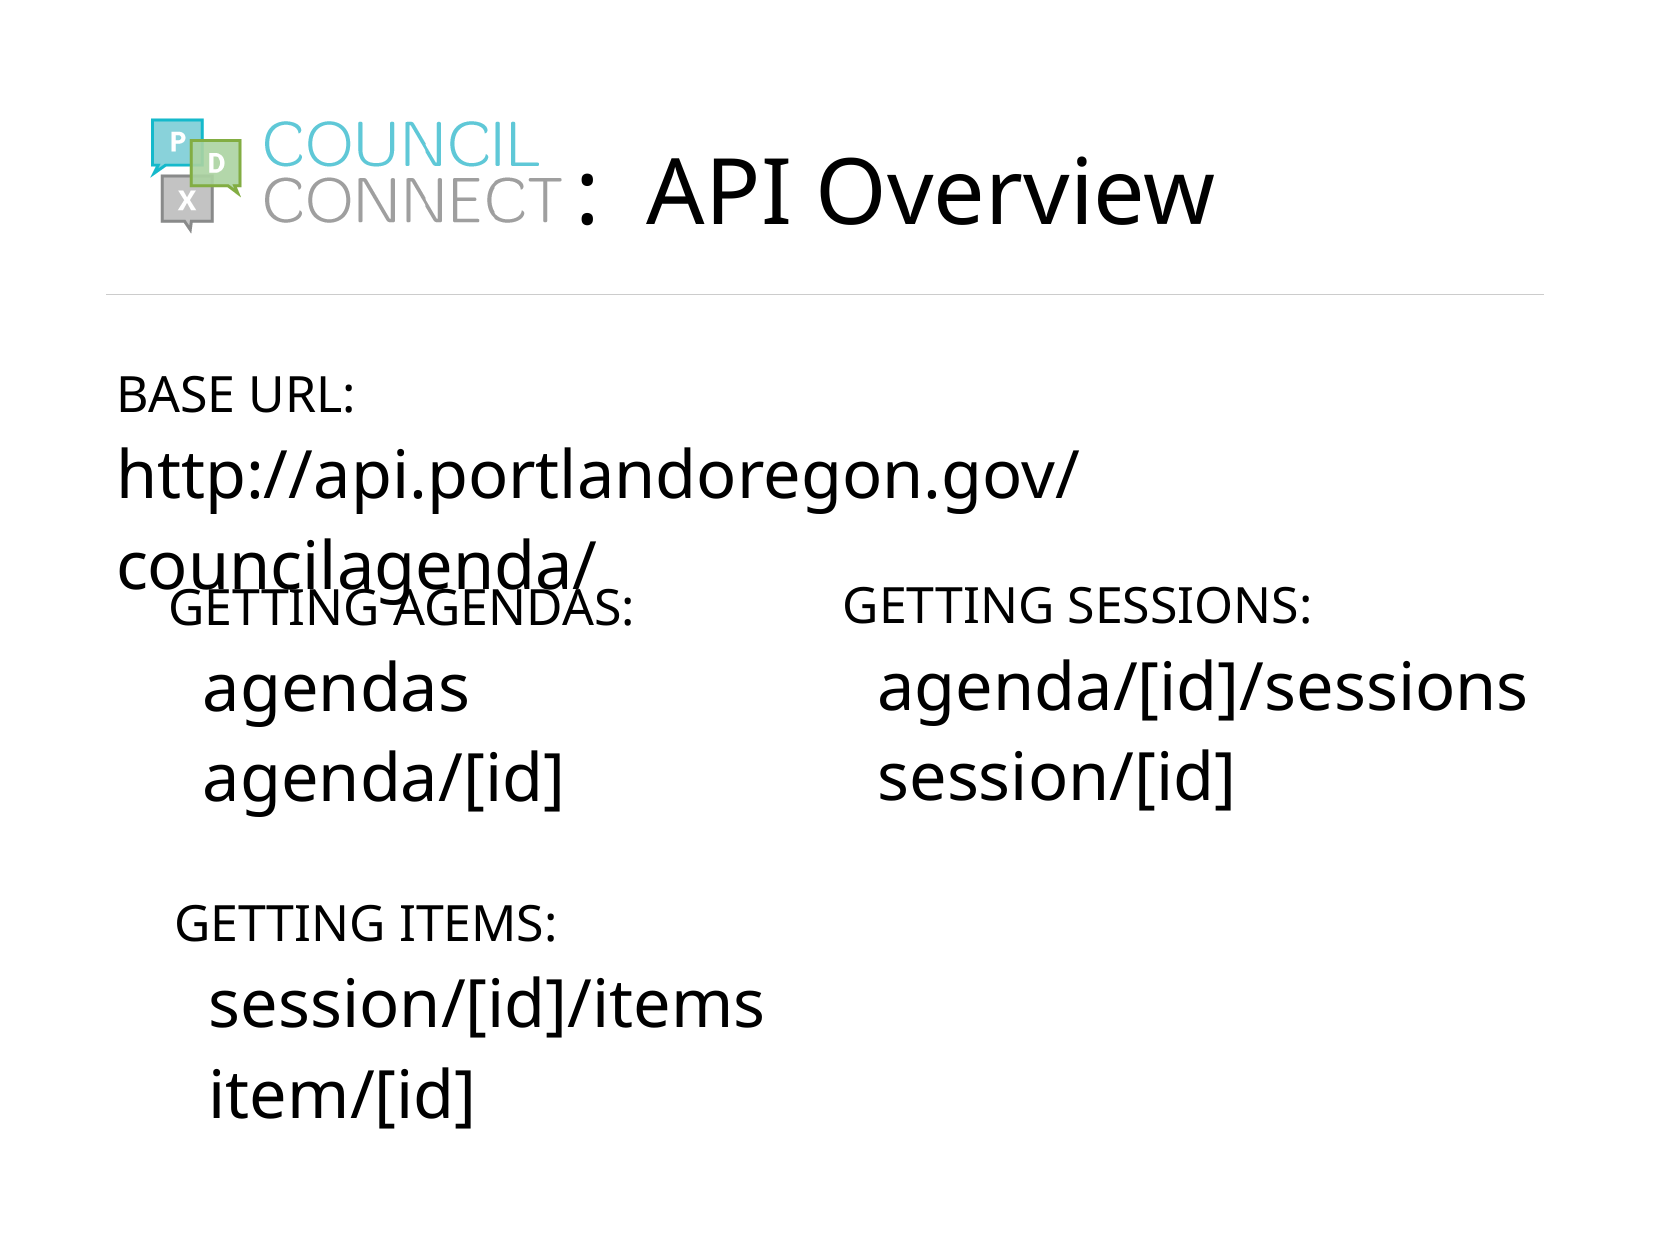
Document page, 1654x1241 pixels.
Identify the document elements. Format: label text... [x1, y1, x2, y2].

picture [150, 111, 563, 237]
text_box BASE URL: http://api.portlandoregon.gov/councilagenda/ [101, 351, 1544, 545]
text_box GETTING AGENDAS: agendas agenda/[id] [168, 585, 1139, 808]
text_box : API Overview [481, 134, 1310, 243]
text_box GETTING ITEMS: session/[id]/items item/[id] [174, 902, 1317, 1124]
text_box GETTING SESSIONS: agenda/[id]/sessions session/[id] [842, 584, 1585, 807]
